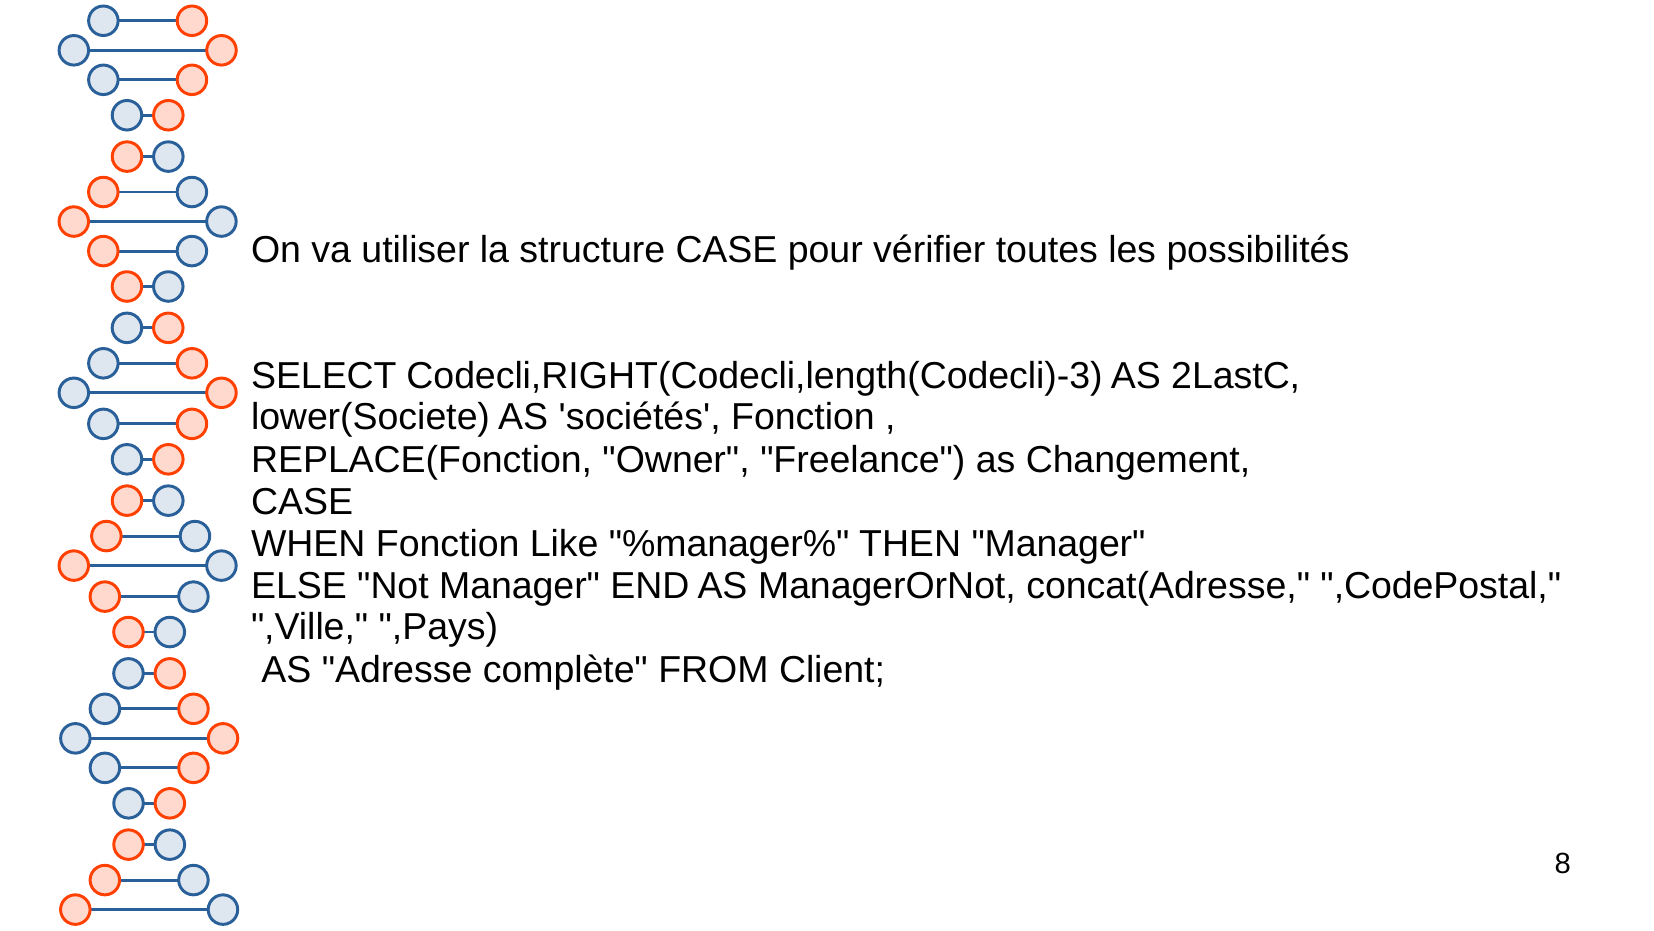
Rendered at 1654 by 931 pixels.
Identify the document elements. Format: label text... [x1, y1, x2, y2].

text_box On va utiliser la structure CASE pour vérifier toutes les possibilités SELECT Codecli,RIGHT(Codecli,length(Codecli)-3) AS 2LastC, lower(Societe) AS 'sociétés', Fonction , REPLACE(Fonction, "Owner", "Freelance") as Changement, CASE WHEN Fonction Like "%manager%" THEN "Manager" ELSE "Not Manager" END AS ManagerOrNot, concat(Adresse," ",CodePostal," ",Ville," ",Pays) AS "Adresse complète" FROM Client; [236, 220, 1634, 591]
